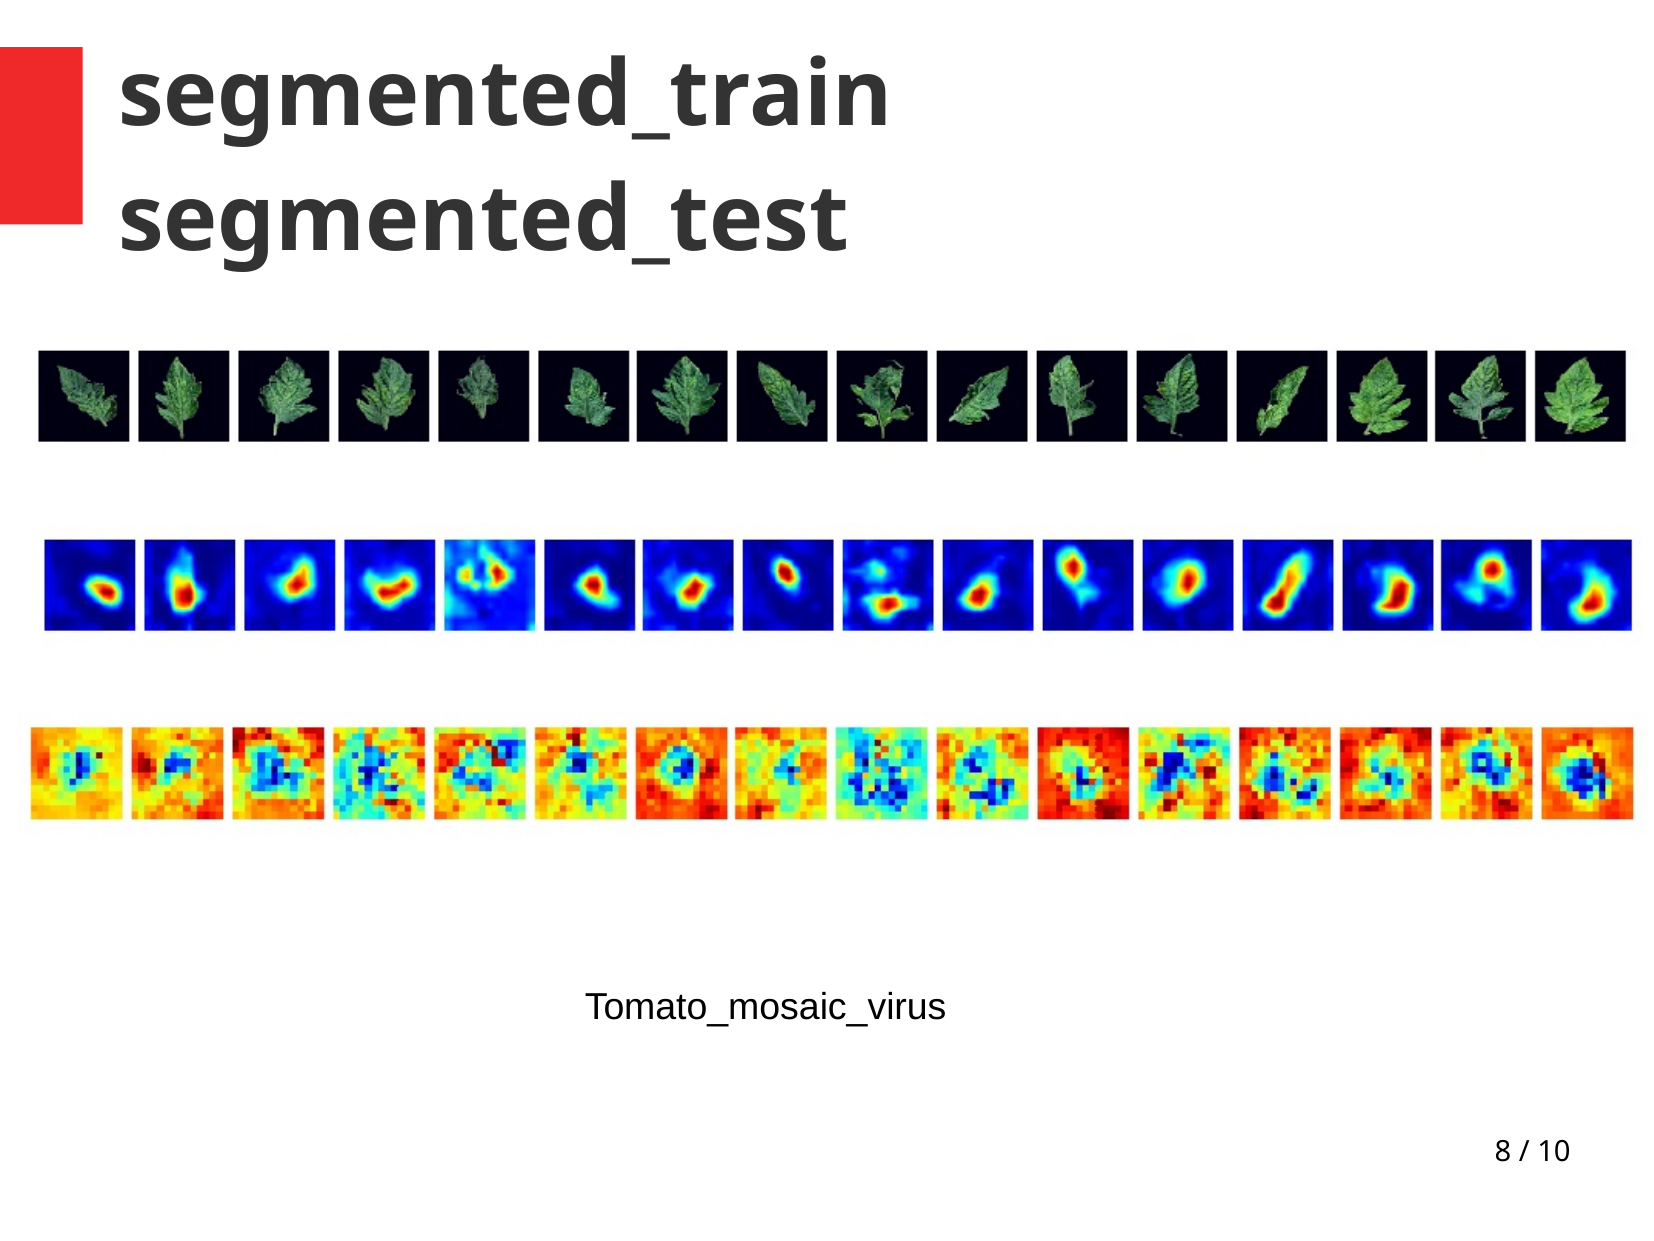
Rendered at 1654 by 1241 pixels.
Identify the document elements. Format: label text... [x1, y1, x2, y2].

picture [0, 712, 1649, 857]
title segmented_train segmented_test [118, 45, 1571, 260]
picture [0, 334, 1643, 479]
picture [0, 523, 1649, 668]
text_box Tomato_mosaic_virus [570, 978, 1138, 1036]
